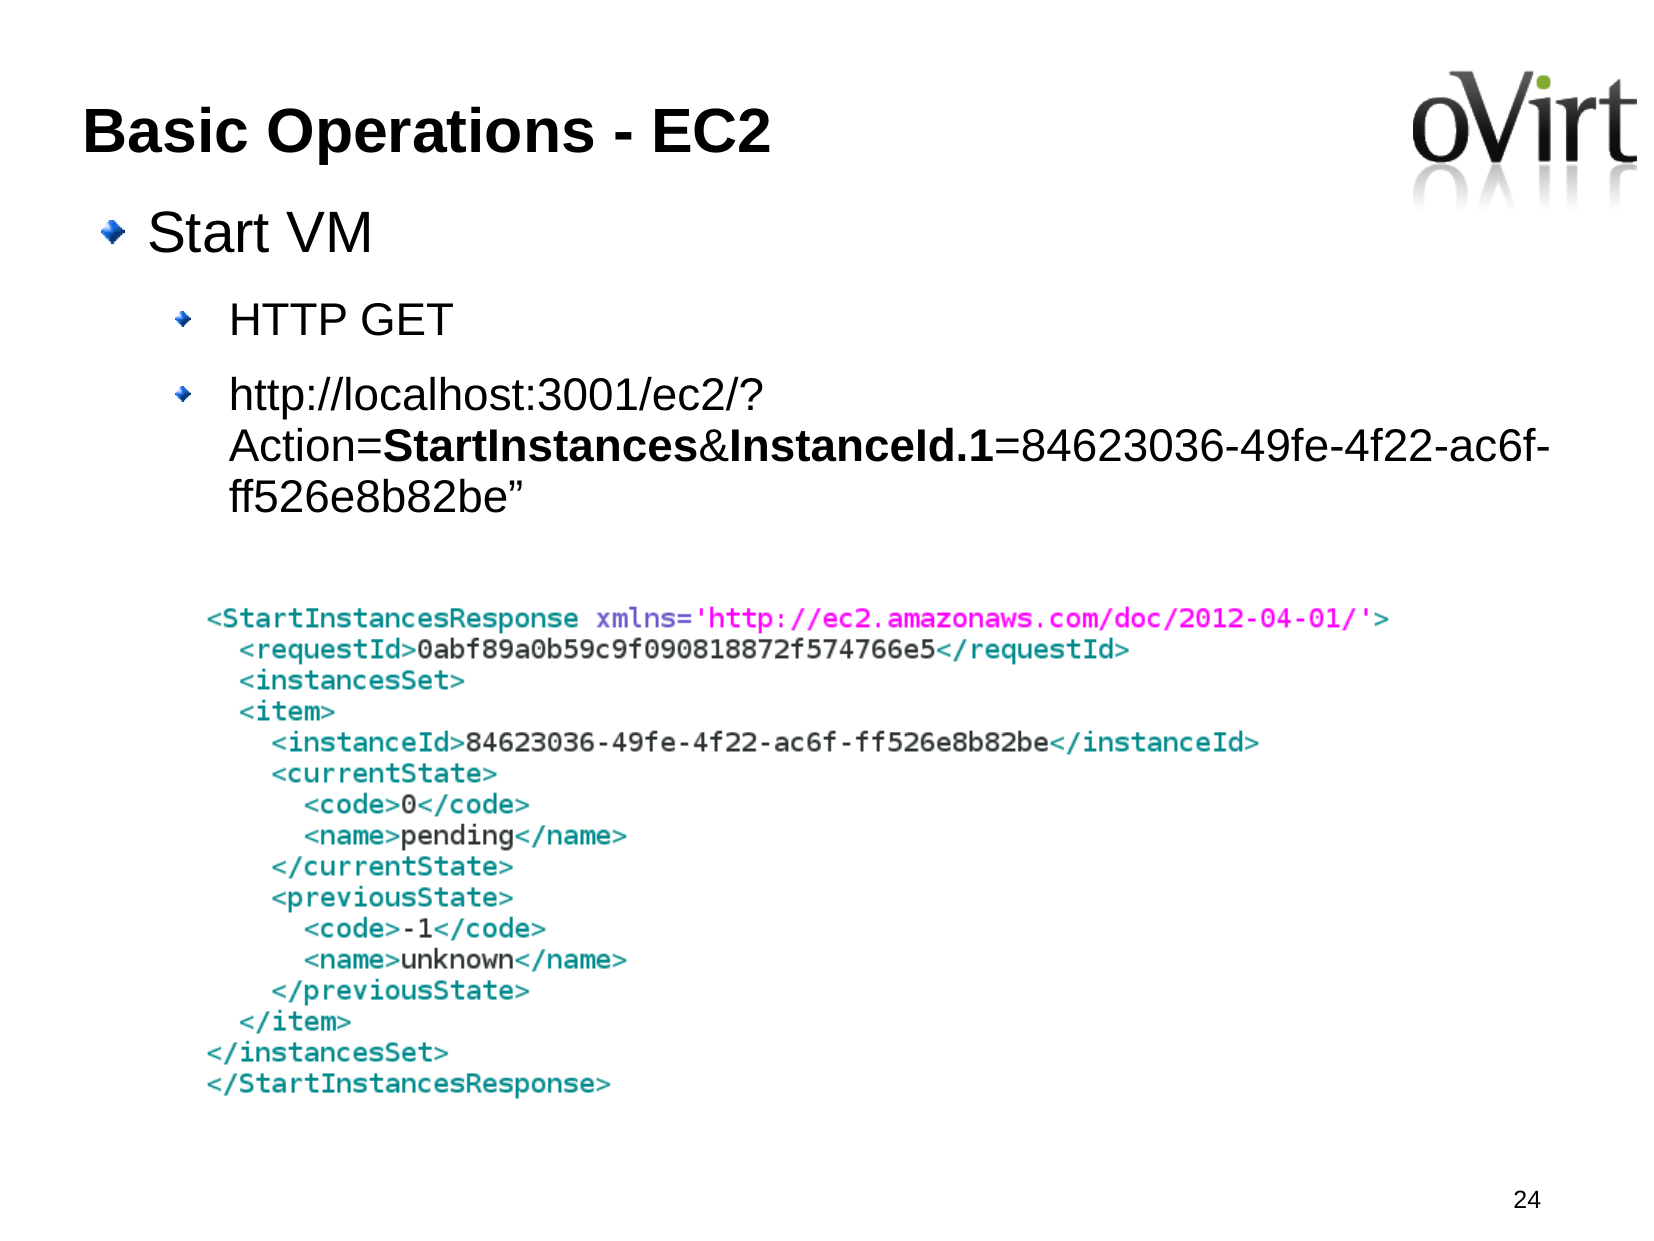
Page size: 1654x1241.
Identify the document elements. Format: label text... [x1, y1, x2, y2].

picture [205, 604, 1406, 1115]
title Basic Operations - EC2 [82, 37, 1303, 226]
list Start VM HTTP GET http://localhost:3001/ec2/?Action=StartInstances&InstanceId.1=84623036-49fe-4f22-ac6f-ff526e8b82be” [86, 199, 1576, 993]
picture [1413, 63, 1637, 212]
